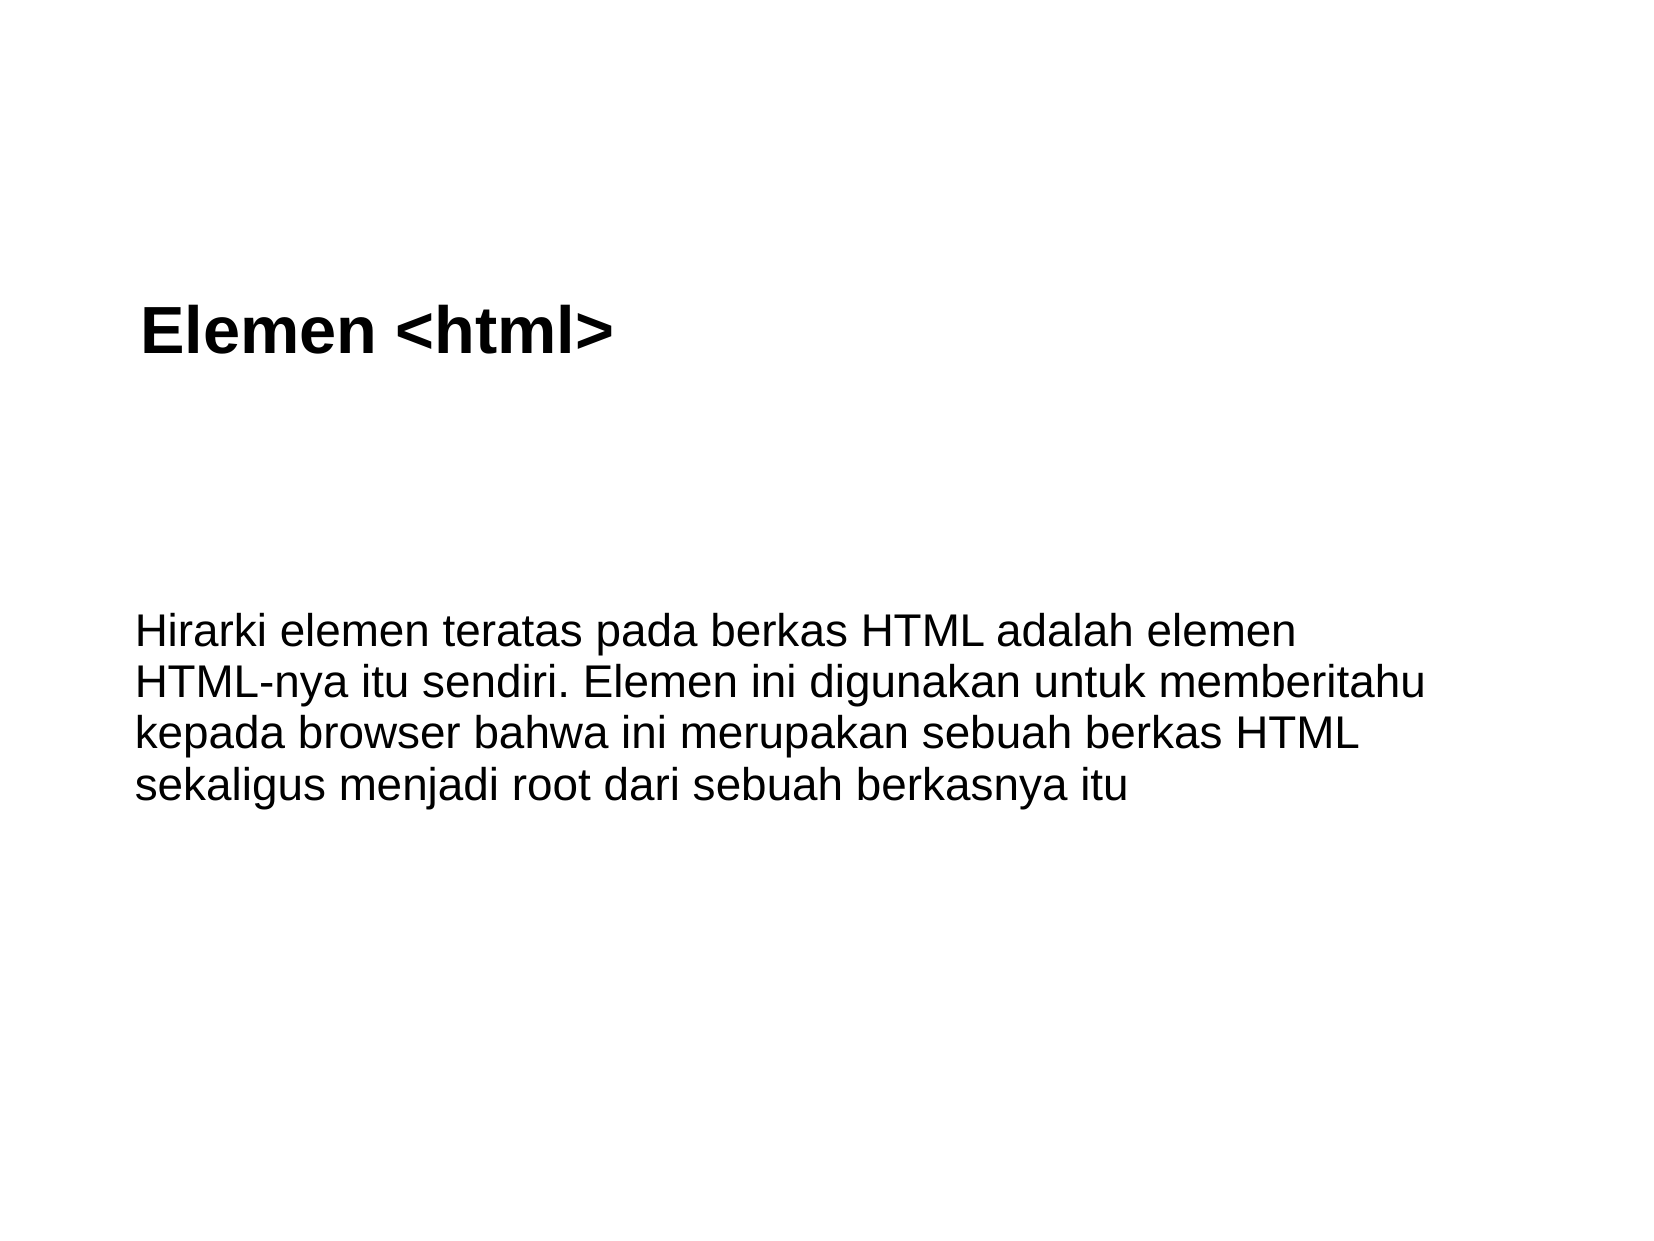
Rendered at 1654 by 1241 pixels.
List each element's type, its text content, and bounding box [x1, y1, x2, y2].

text_box Hirarki elemen teratas pada berkas HTML adalah elemen HTML-nya itu sendiri. Elemen ini digunakan untuk memberitahu kepada browser bahwa ini merupakan sebuah berkas HTML sekaligus menjadi root dari sebuah berkasnya itu [120, 597, 1456, 818]
text_box Elemen <html> [125, 285, 631, 376]
